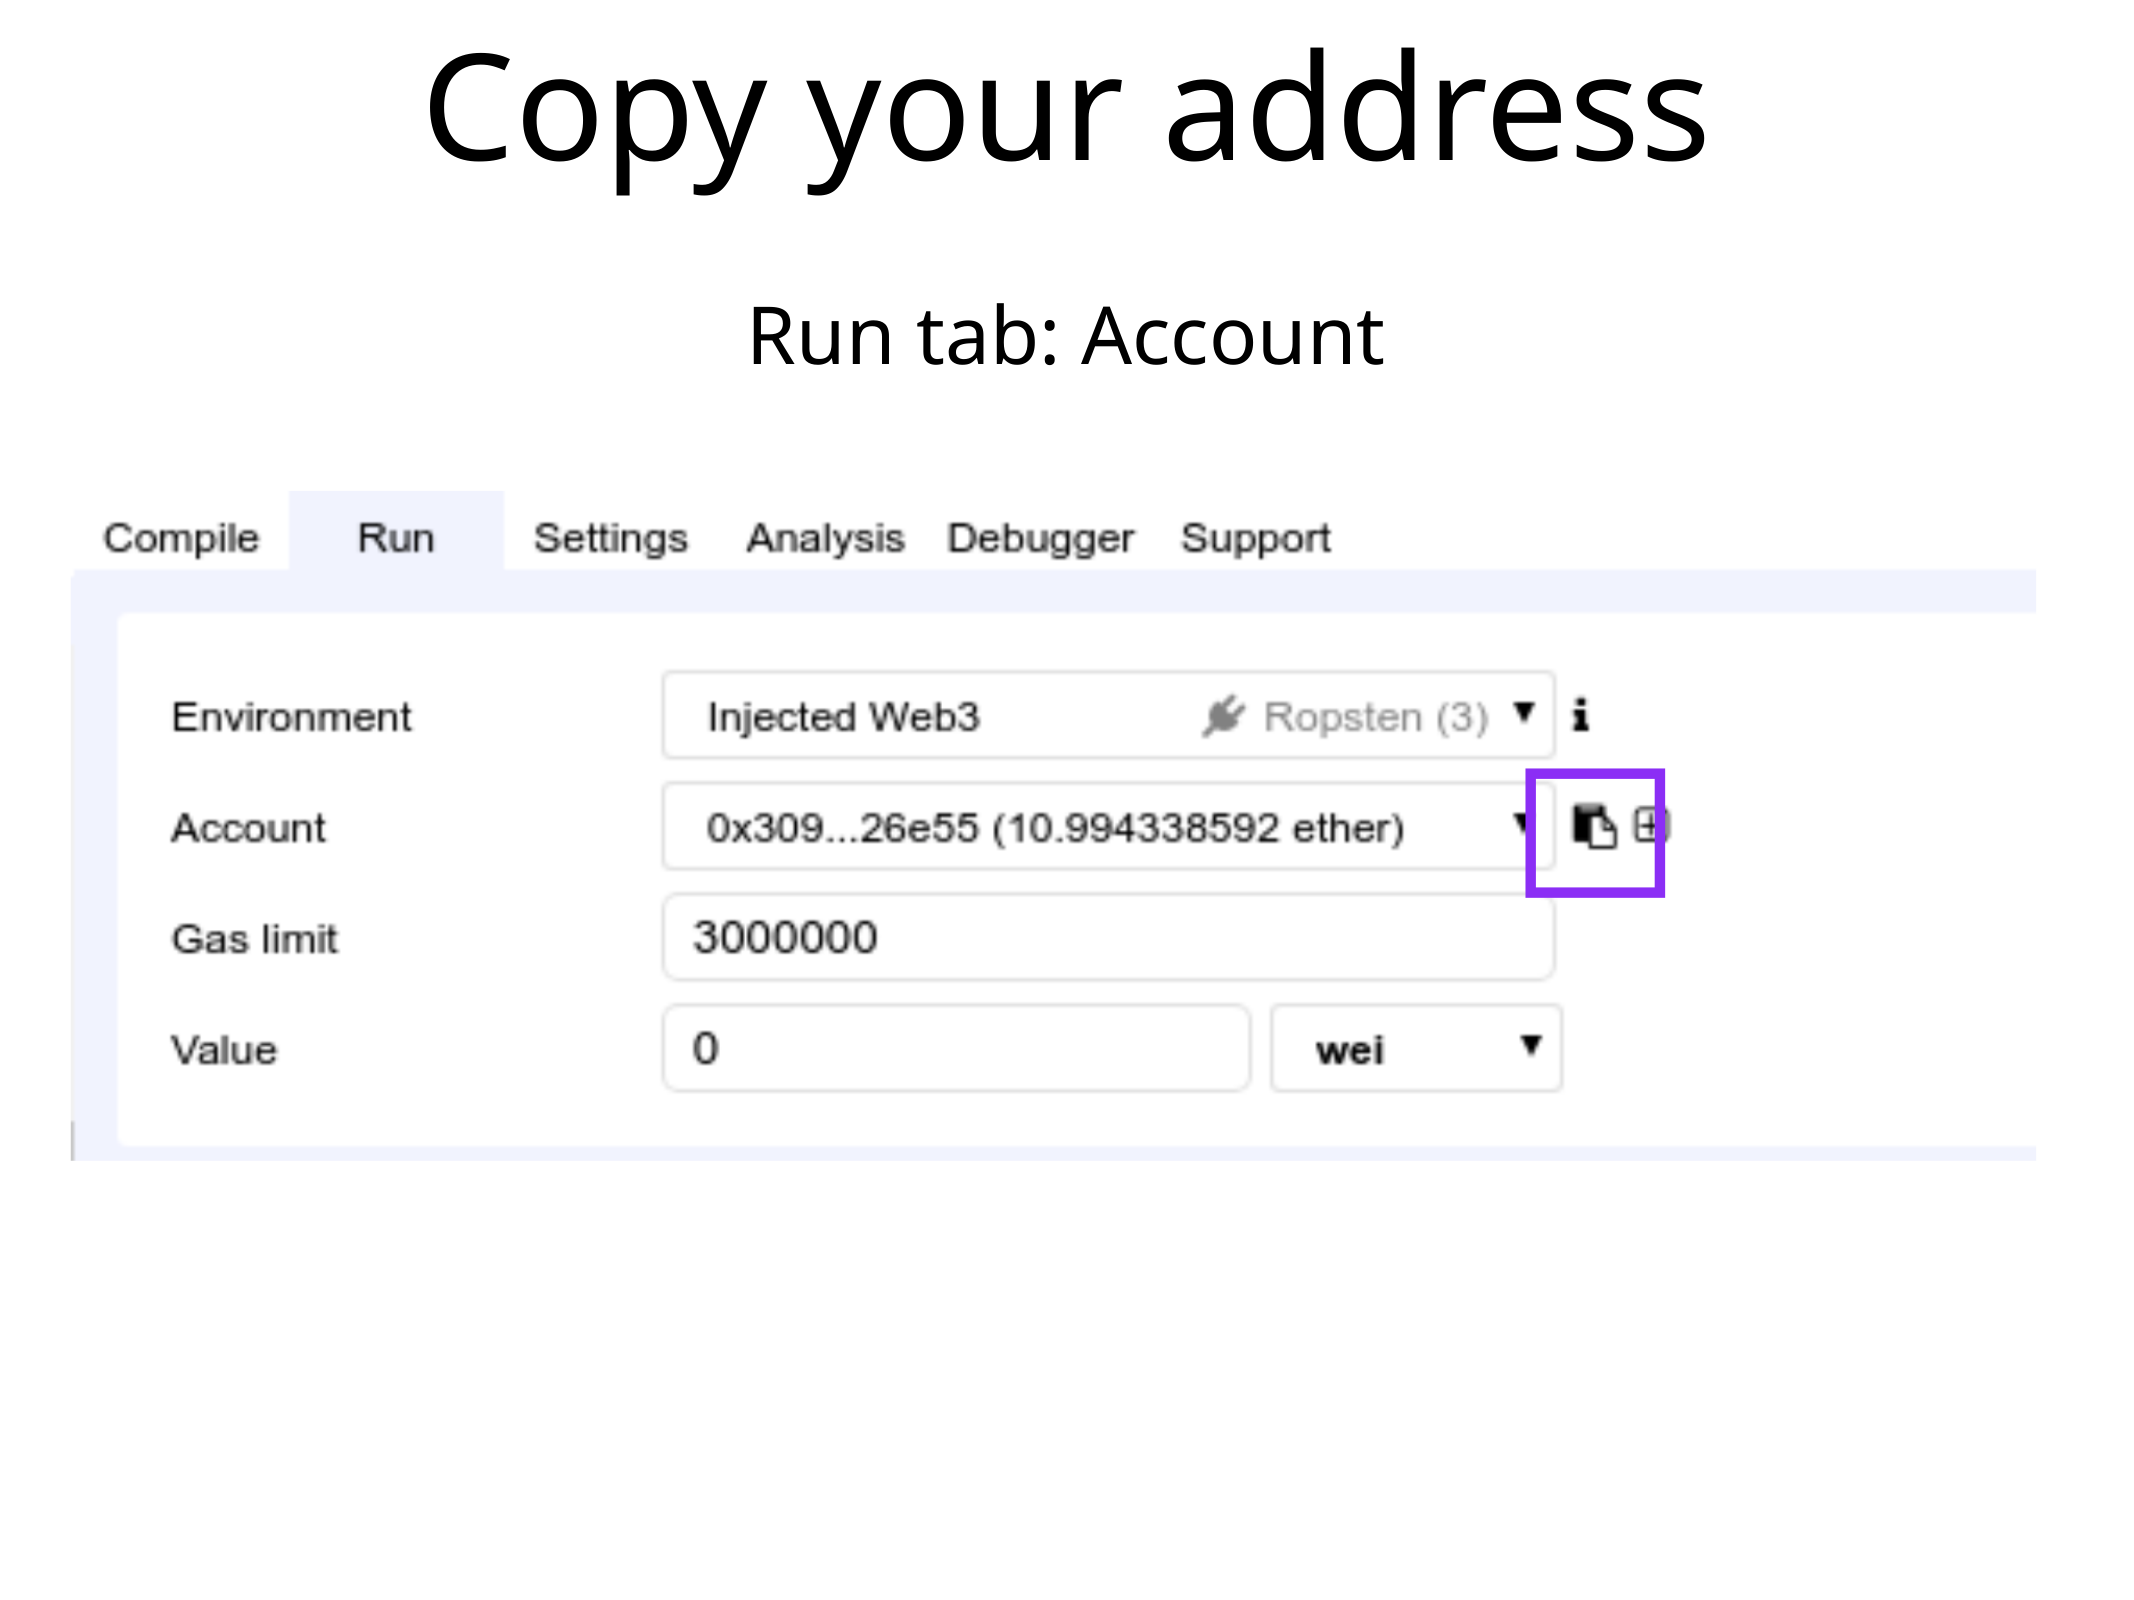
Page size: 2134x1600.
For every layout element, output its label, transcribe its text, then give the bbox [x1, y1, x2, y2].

title Copy your address [69, 5, 2064, 420]
picture [2, 420, 2132, 1238]
subtitle Run tab: Account ( when dependencies.js is the active file ) [112, 277, 2021, 420]
